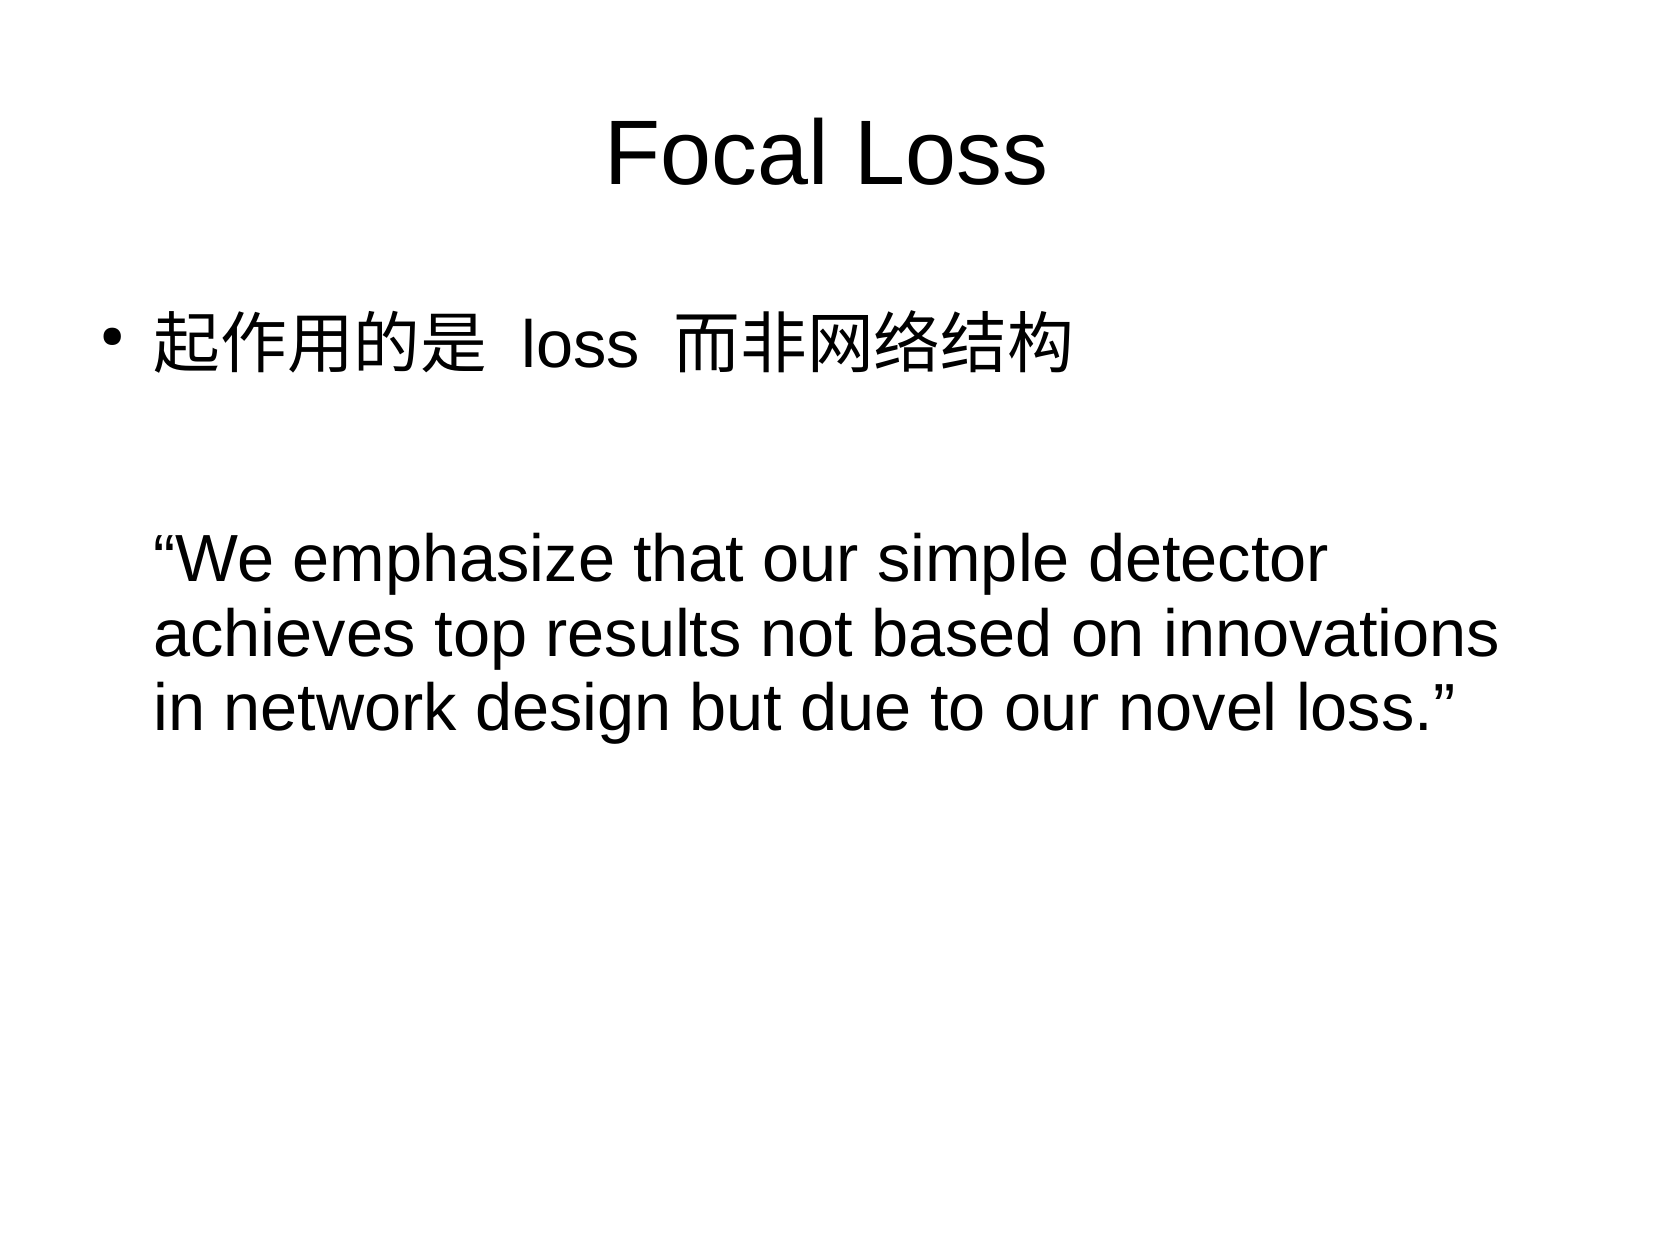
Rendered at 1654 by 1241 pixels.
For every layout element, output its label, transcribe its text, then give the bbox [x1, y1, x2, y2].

list 起作用的是 loss 而非网络结构 “We emphasize that our simple detector achieves top results not based on innovations in network design but due to our novel loss.” [82, 290, 1571, 1138]
title Focal Loss [82, 49, 1571, 257]
